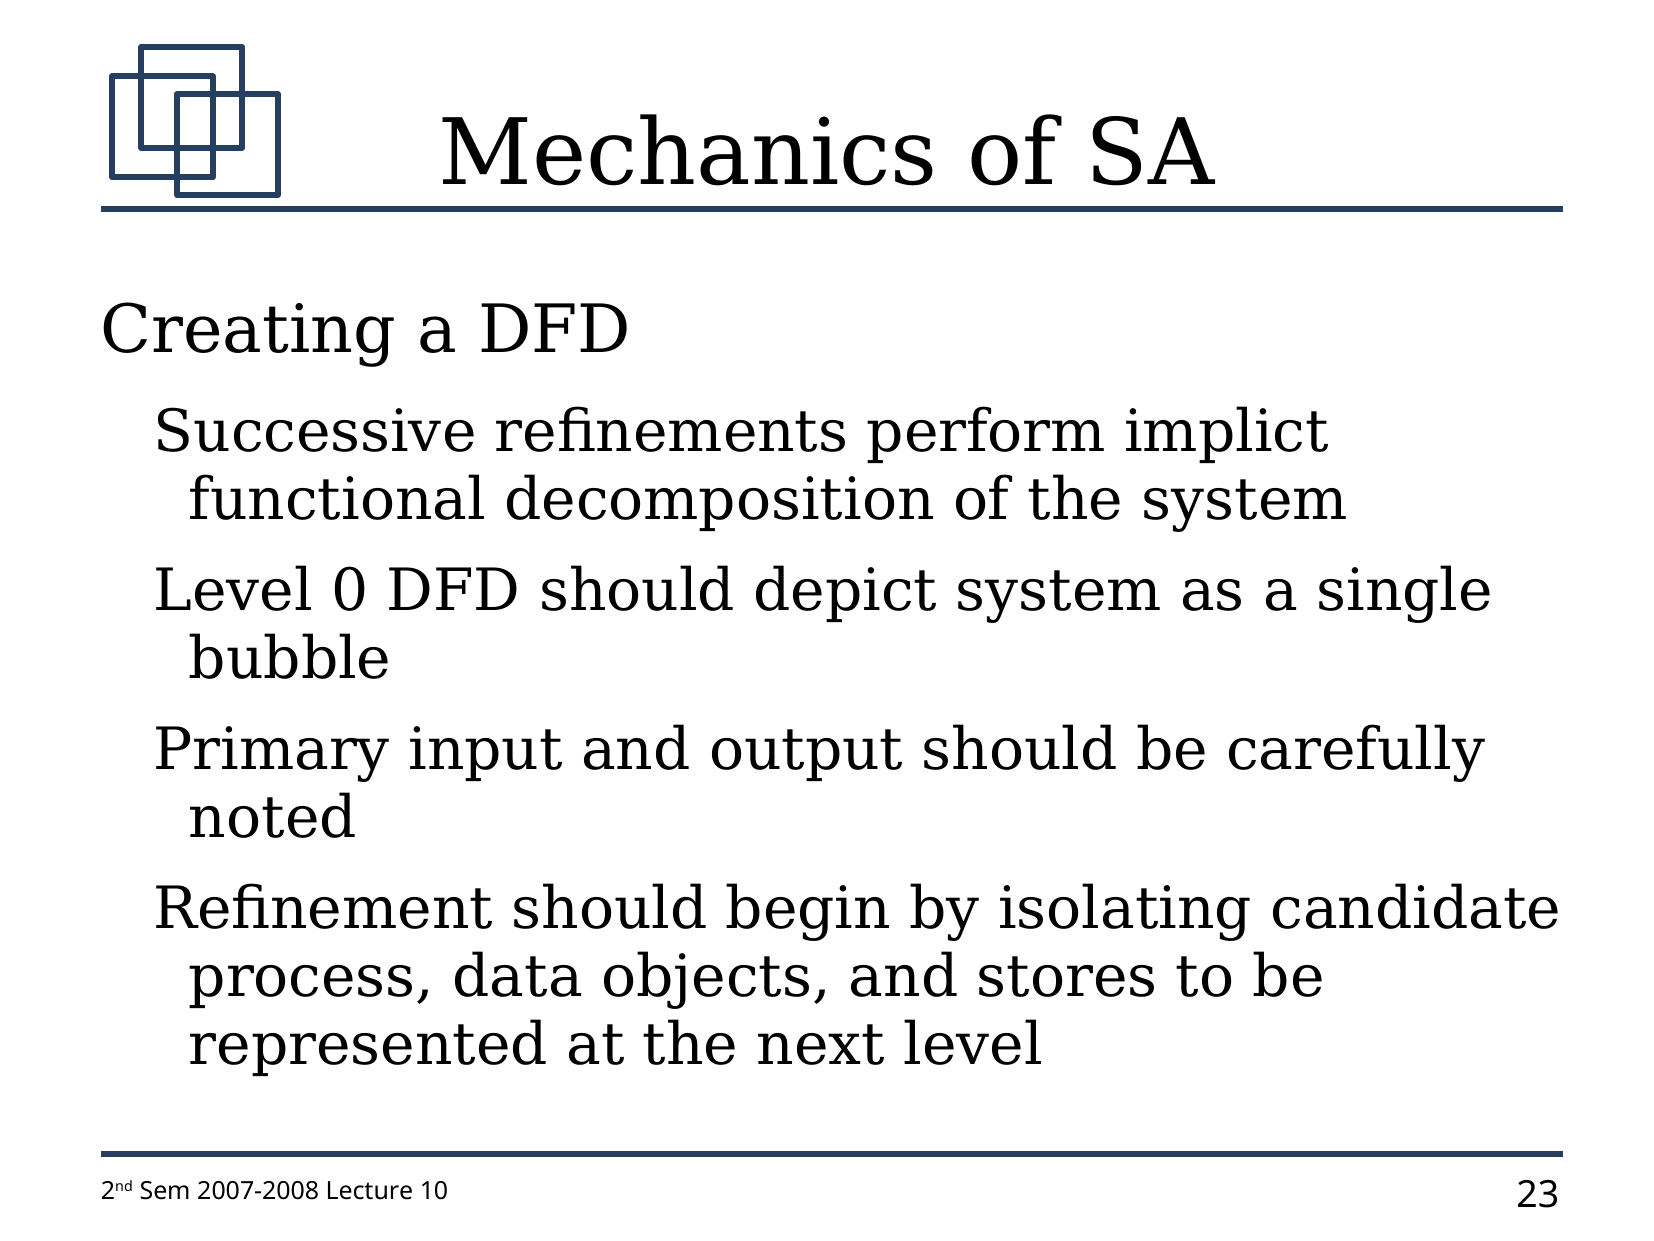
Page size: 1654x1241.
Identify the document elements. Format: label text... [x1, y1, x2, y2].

list Creating a DFD Successive refinements perform implict functional decomposition of the system Level 0 DFD should depict system as a single bubble Primary input and output should be carefully noted Refinement should begin by isolating candidate process, data objects, and stores to be represented at the next level [82, 290, 1571, 1109]
title Mechanics of SA [82, 49, 1571, 257]
